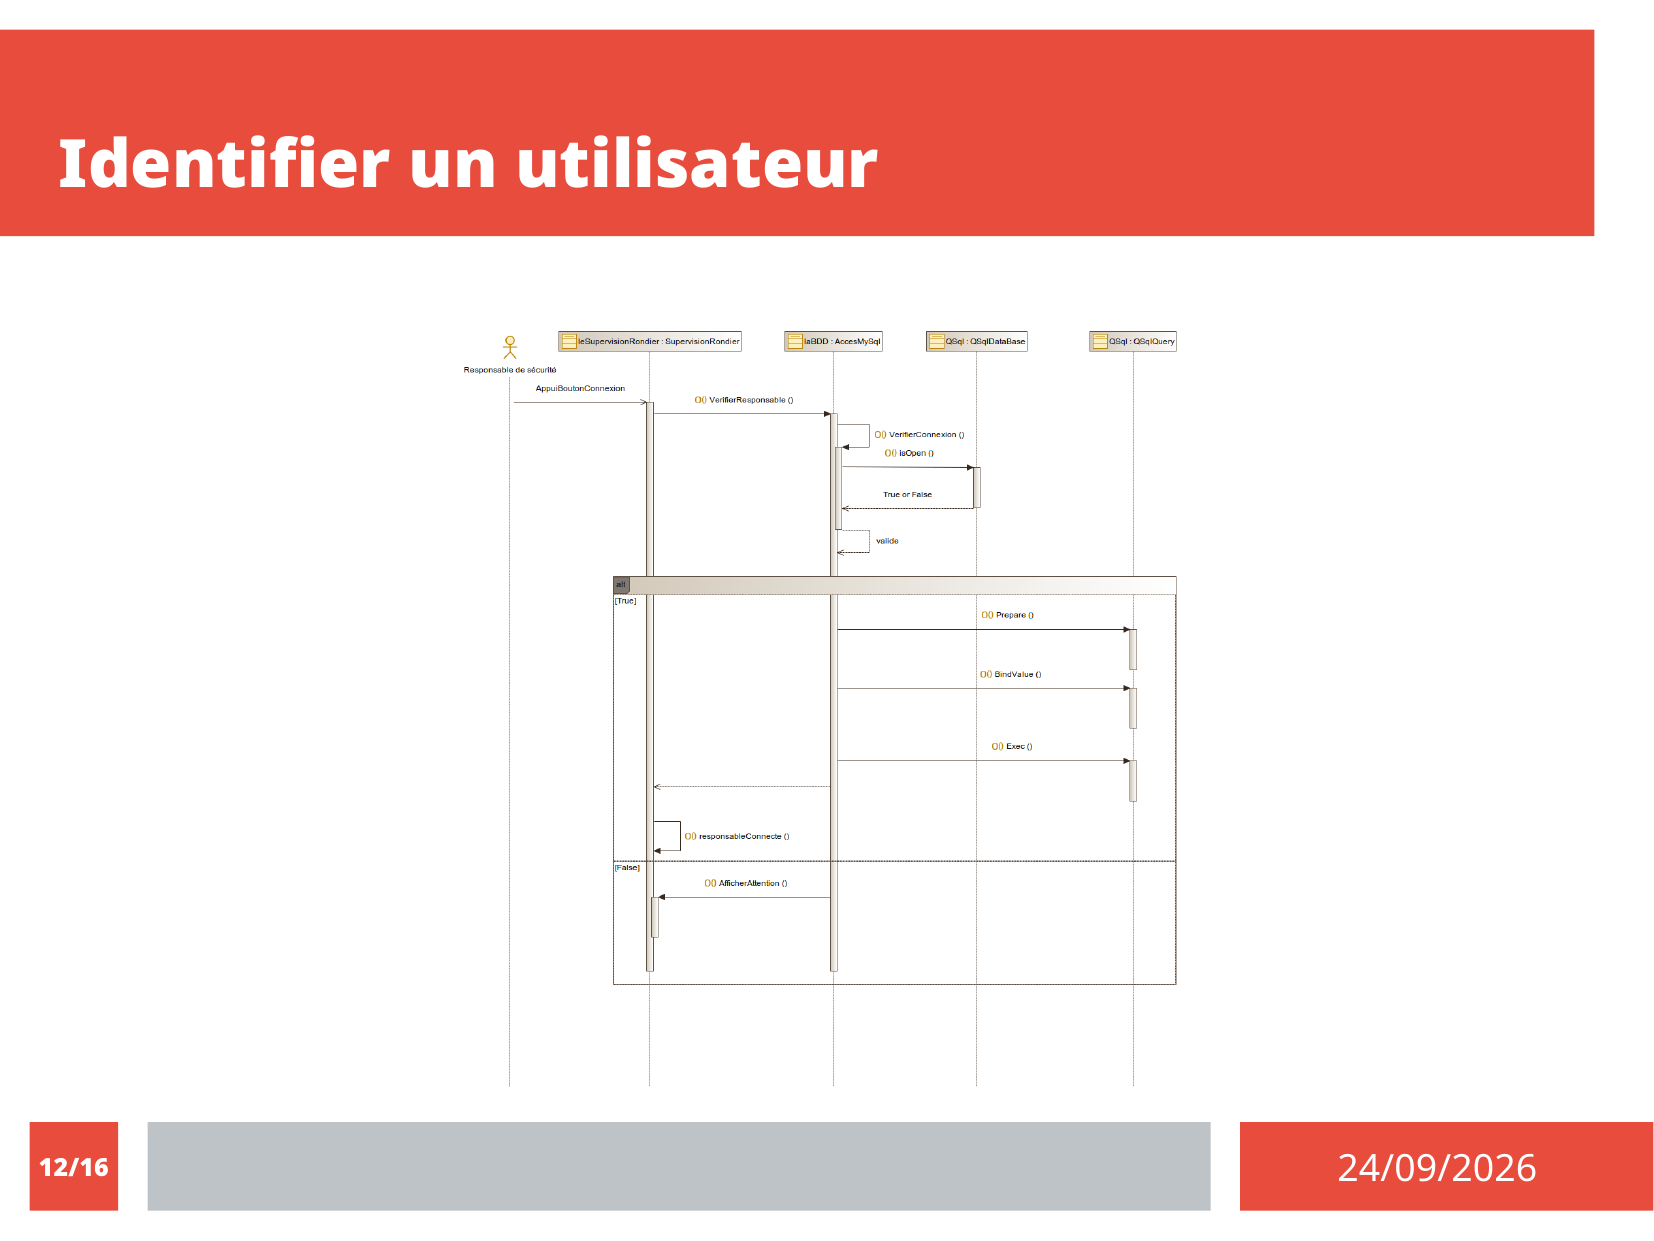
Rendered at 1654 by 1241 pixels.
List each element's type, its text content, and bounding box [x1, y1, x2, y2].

picture [428, 324, 1196, 1093]
title Identifier un utilisateur [59, 59, 1595, 207]
